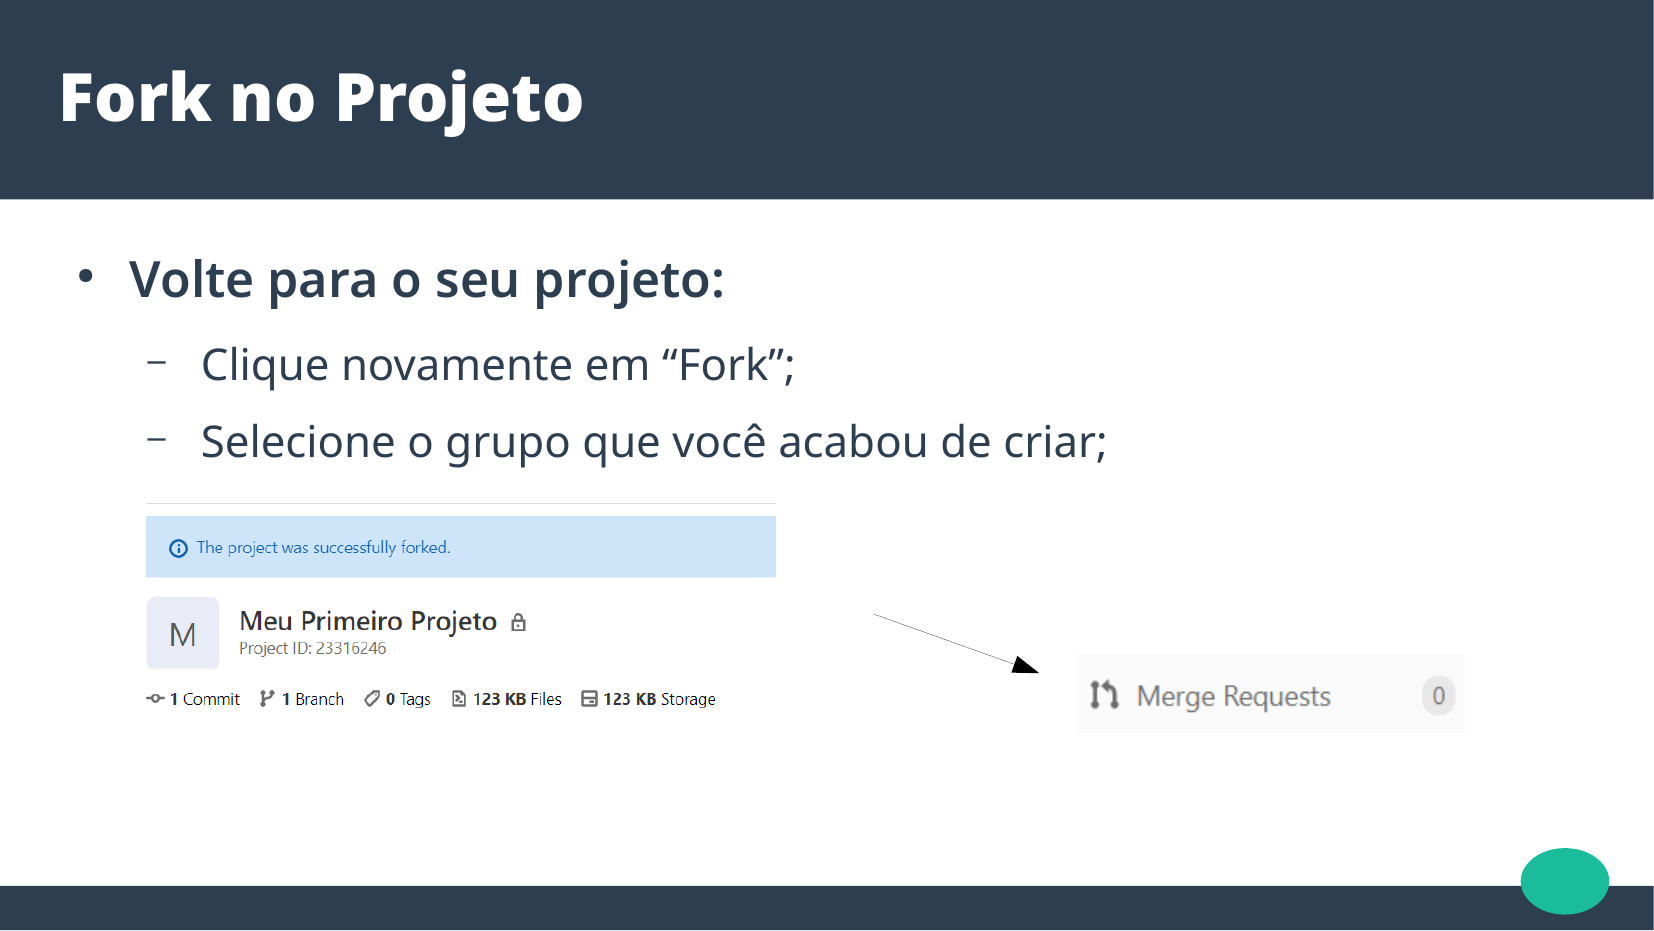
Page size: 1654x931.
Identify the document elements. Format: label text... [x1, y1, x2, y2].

picture [1077, 654, 1465, 733]
title Fork no Projeto [59, 37, 1595, 156]
picture [118, 487, 776, 721]
list Volte para o seu projeto: Clique novamente em “Fork”; Selecione o grupo que você acabou de criar; [59, 243, 1595, 864]
